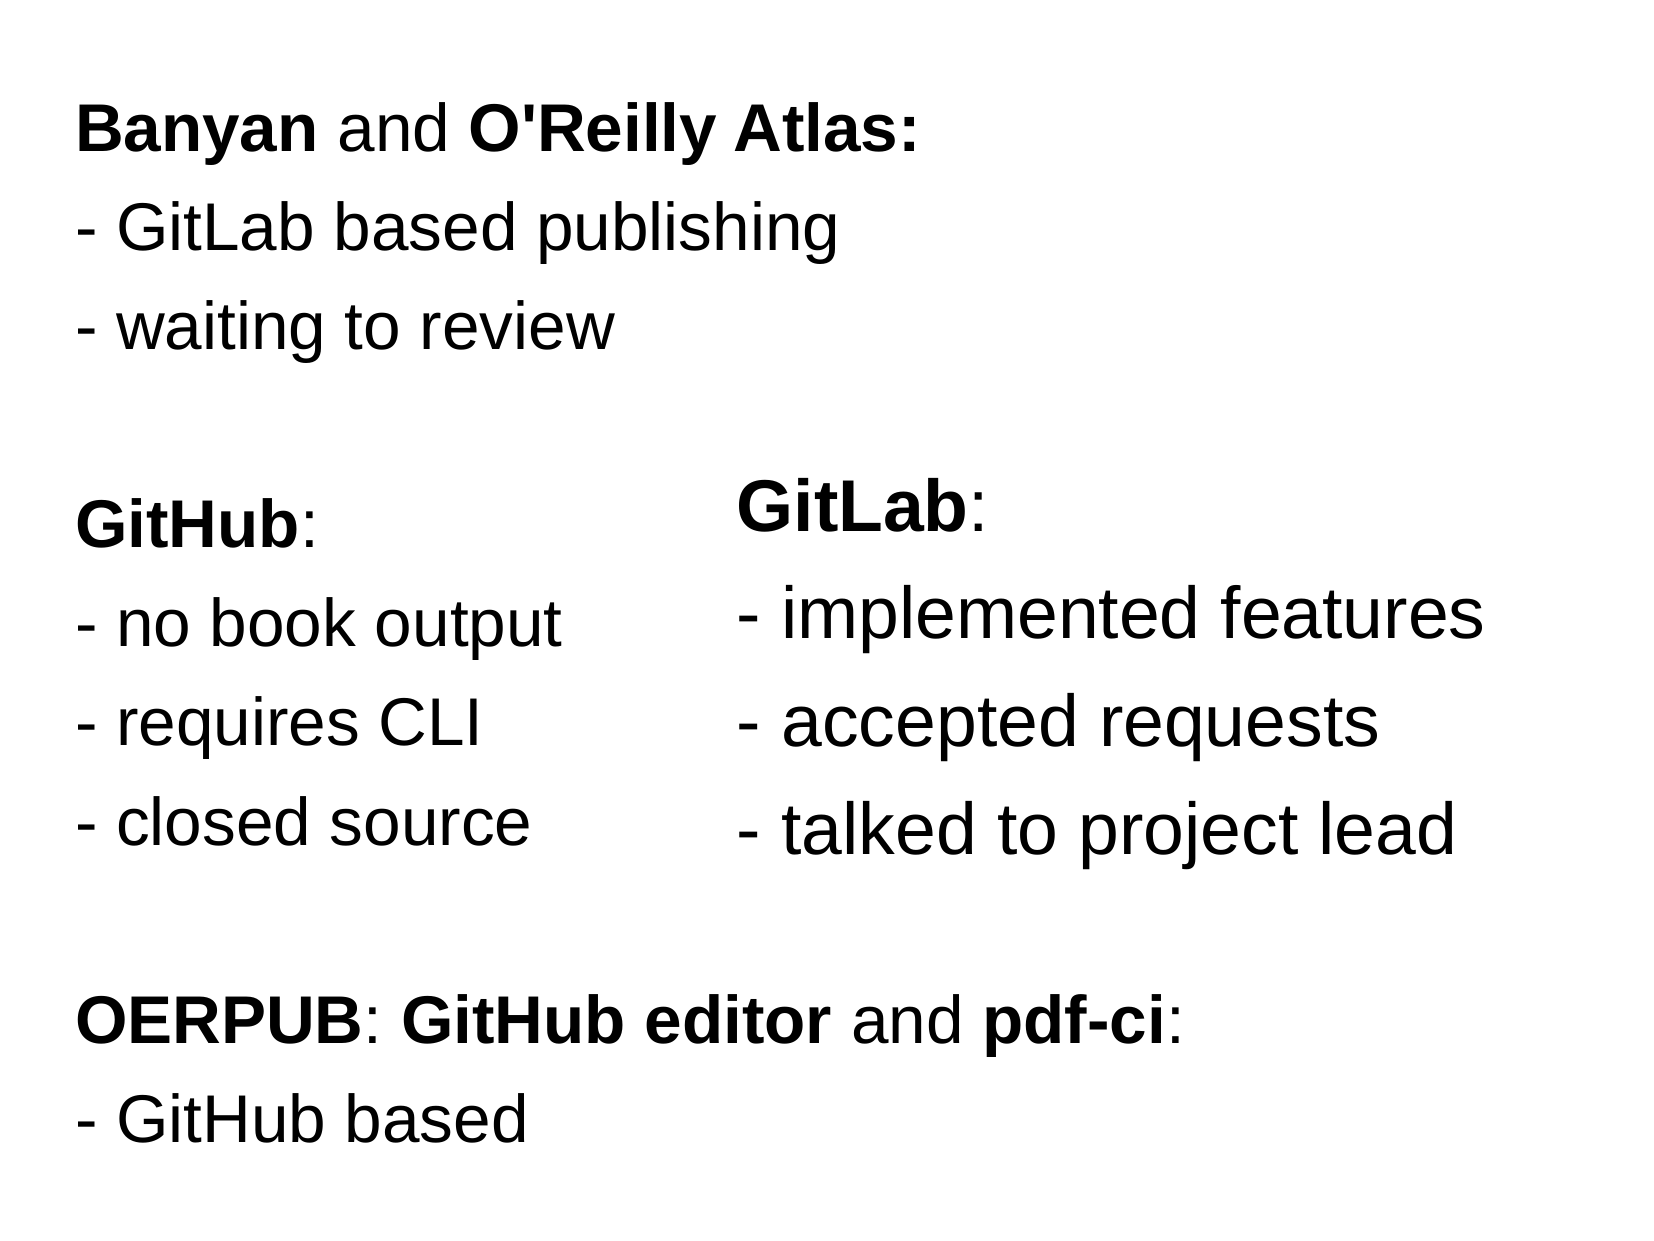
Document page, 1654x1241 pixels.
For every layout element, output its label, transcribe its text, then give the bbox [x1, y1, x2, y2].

list Banyan and O'Reilly Atlas: - GitLab based publishing - waiting to review GitHub: - no book output - requires CLI - closed source OERPUB: GitHub editor and pdf-ci: - GitHub based [75, 90, 1531, 1171]
list GitLab: - implemented features - accepted requests - talked to project lead [736, 465, 1606, 871]
